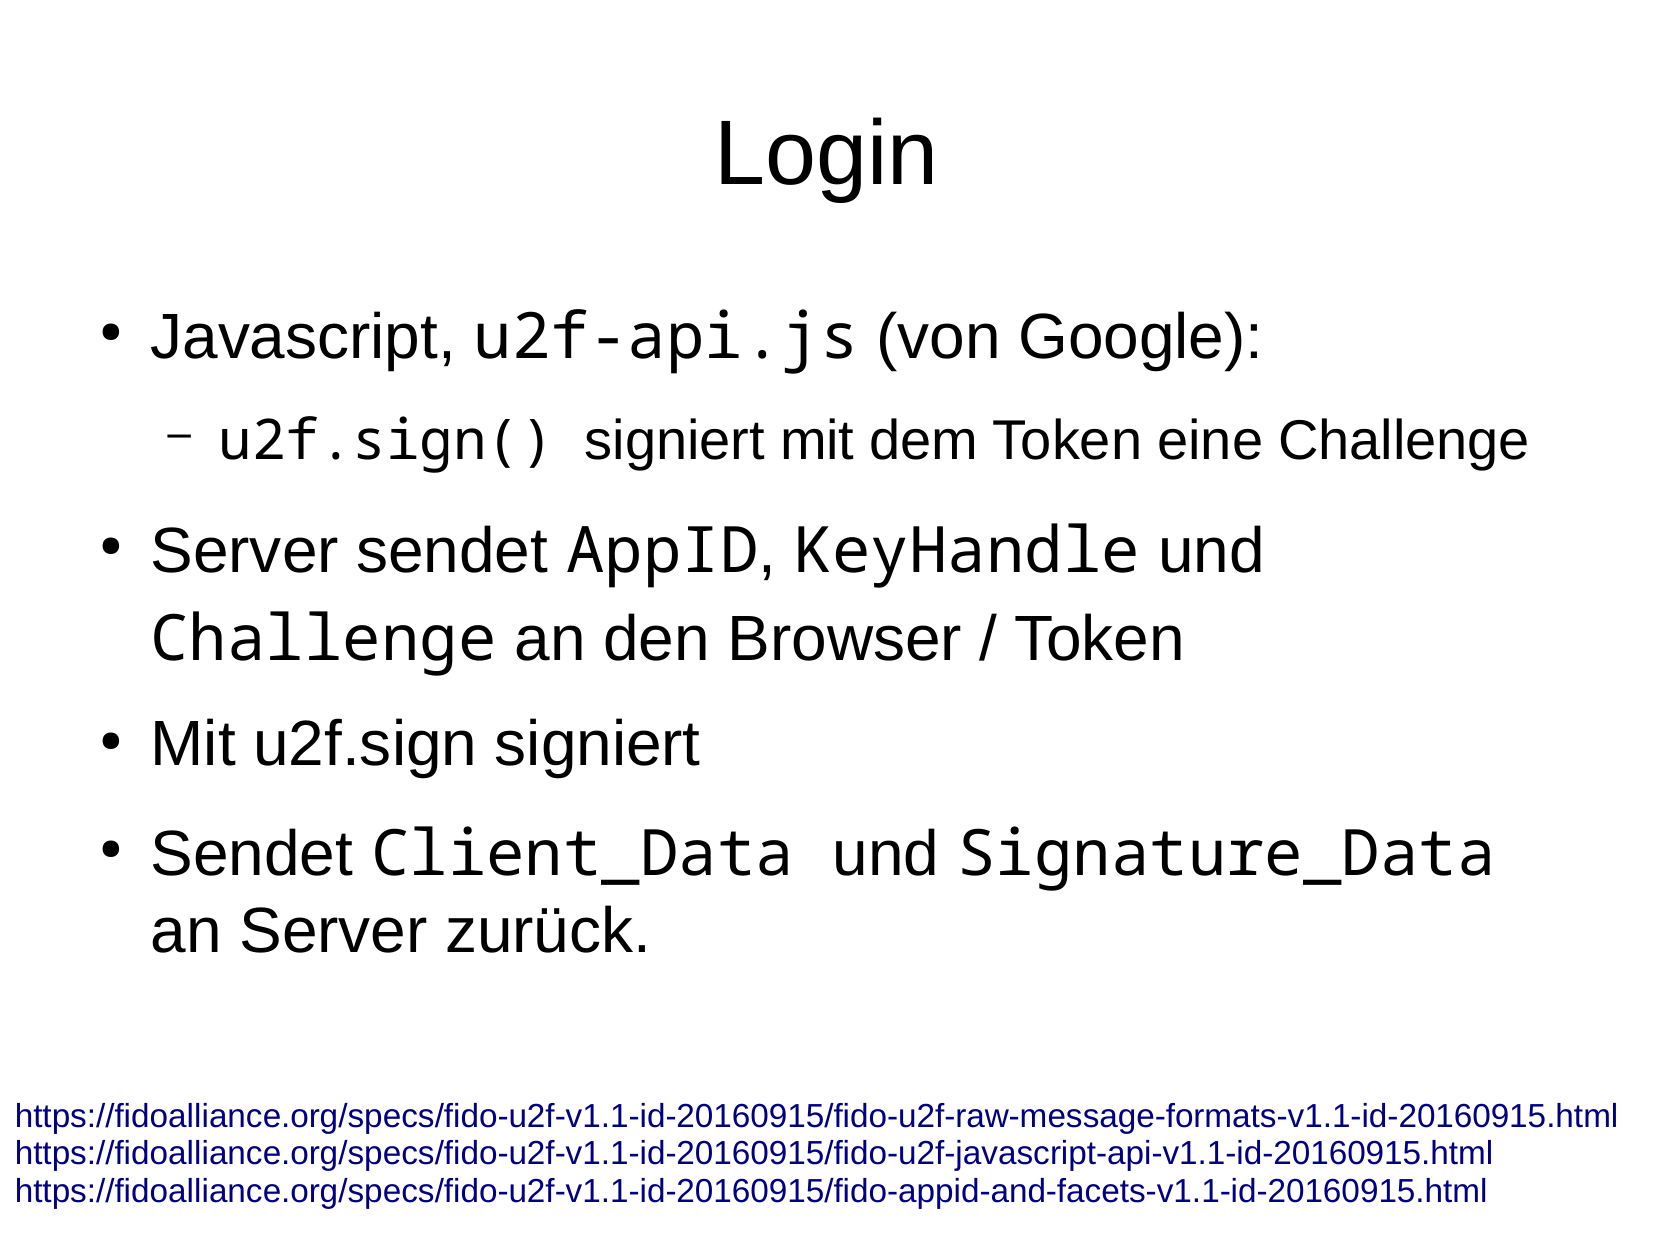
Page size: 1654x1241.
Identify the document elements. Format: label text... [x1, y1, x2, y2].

title Login [82, 49, 1571, 257]
text_box https://fidoalliance.org/specs/fido-u2f-v1.1-id-20160915/fido-u2f-raw-message-formats-v1.1-id-20160915.html https://fidoalliance.org/specs/fido-u2f-v1.1-id-20160915/fido-u2f-javascript-api-v1.1-id-20160915.html https://fidoalliance.org/specs/fido-u2f-v1.1-id-20160915/fido-appid-and-facets-v1.1-id-20160915.html [0, 1090, 1636, 1217]
list Javascript, u2f-api.js (von Google): u2f.sign() signiert mit dem Token eine Challenge Server sendet AppID, KeyHandle und Challenge an den Browser / Token Mit u2f.sign signiert Sendet Client_Data und Signature_Data an Server zurück. [82, 290, 1571, 1010]
